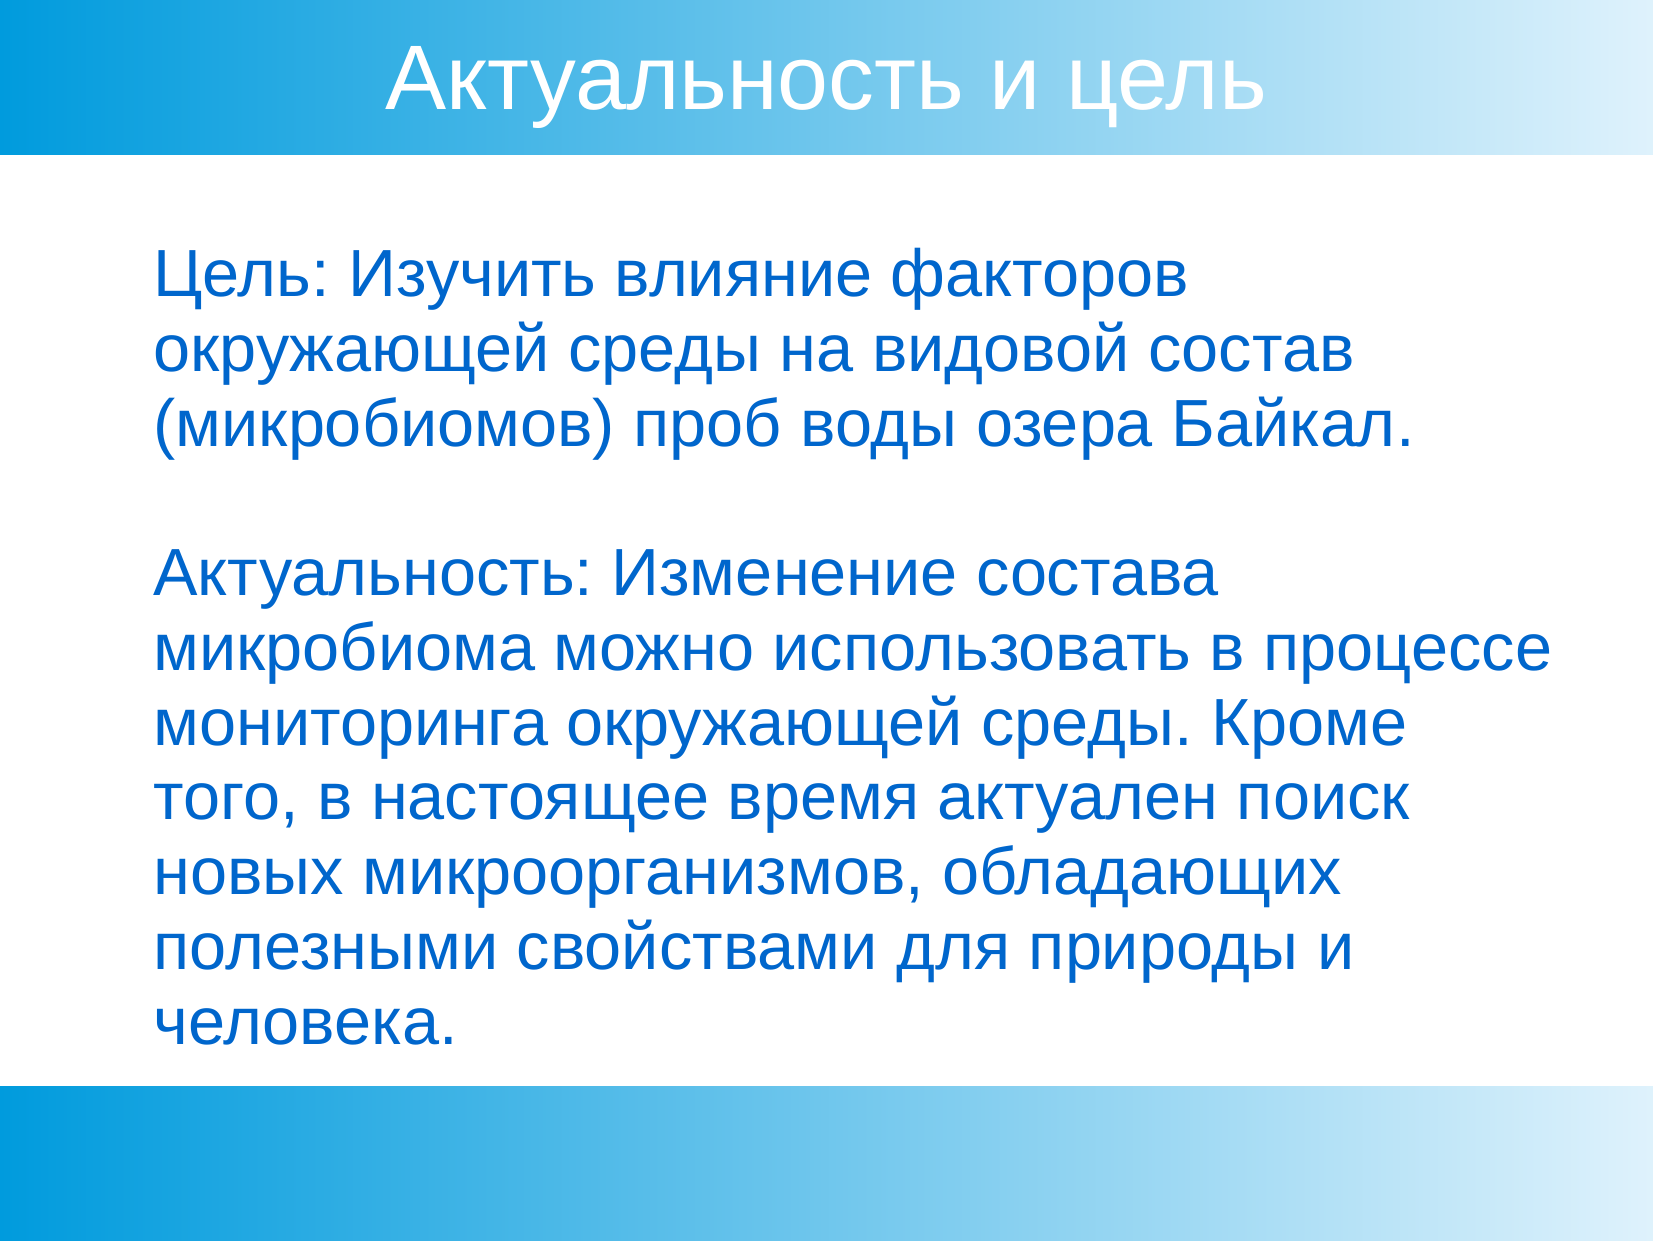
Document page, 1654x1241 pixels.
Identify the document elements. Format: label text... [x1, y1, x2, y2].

list Цель: Изучить влияние факторов окружающей среды на видовой состав (микробиомов) проб воды озера Байкал. Актуальность: Изменение состава микробиома можно использовать в процессе мониторинга окружающей среды. Кроме того, в настоящее время актуален поиск новых микроорганизмов, обладающих полезными свойствами для природы и человека. [82, 236, 1571, 956]
title Актуальность и цель [82, 25, 1571, 130]
